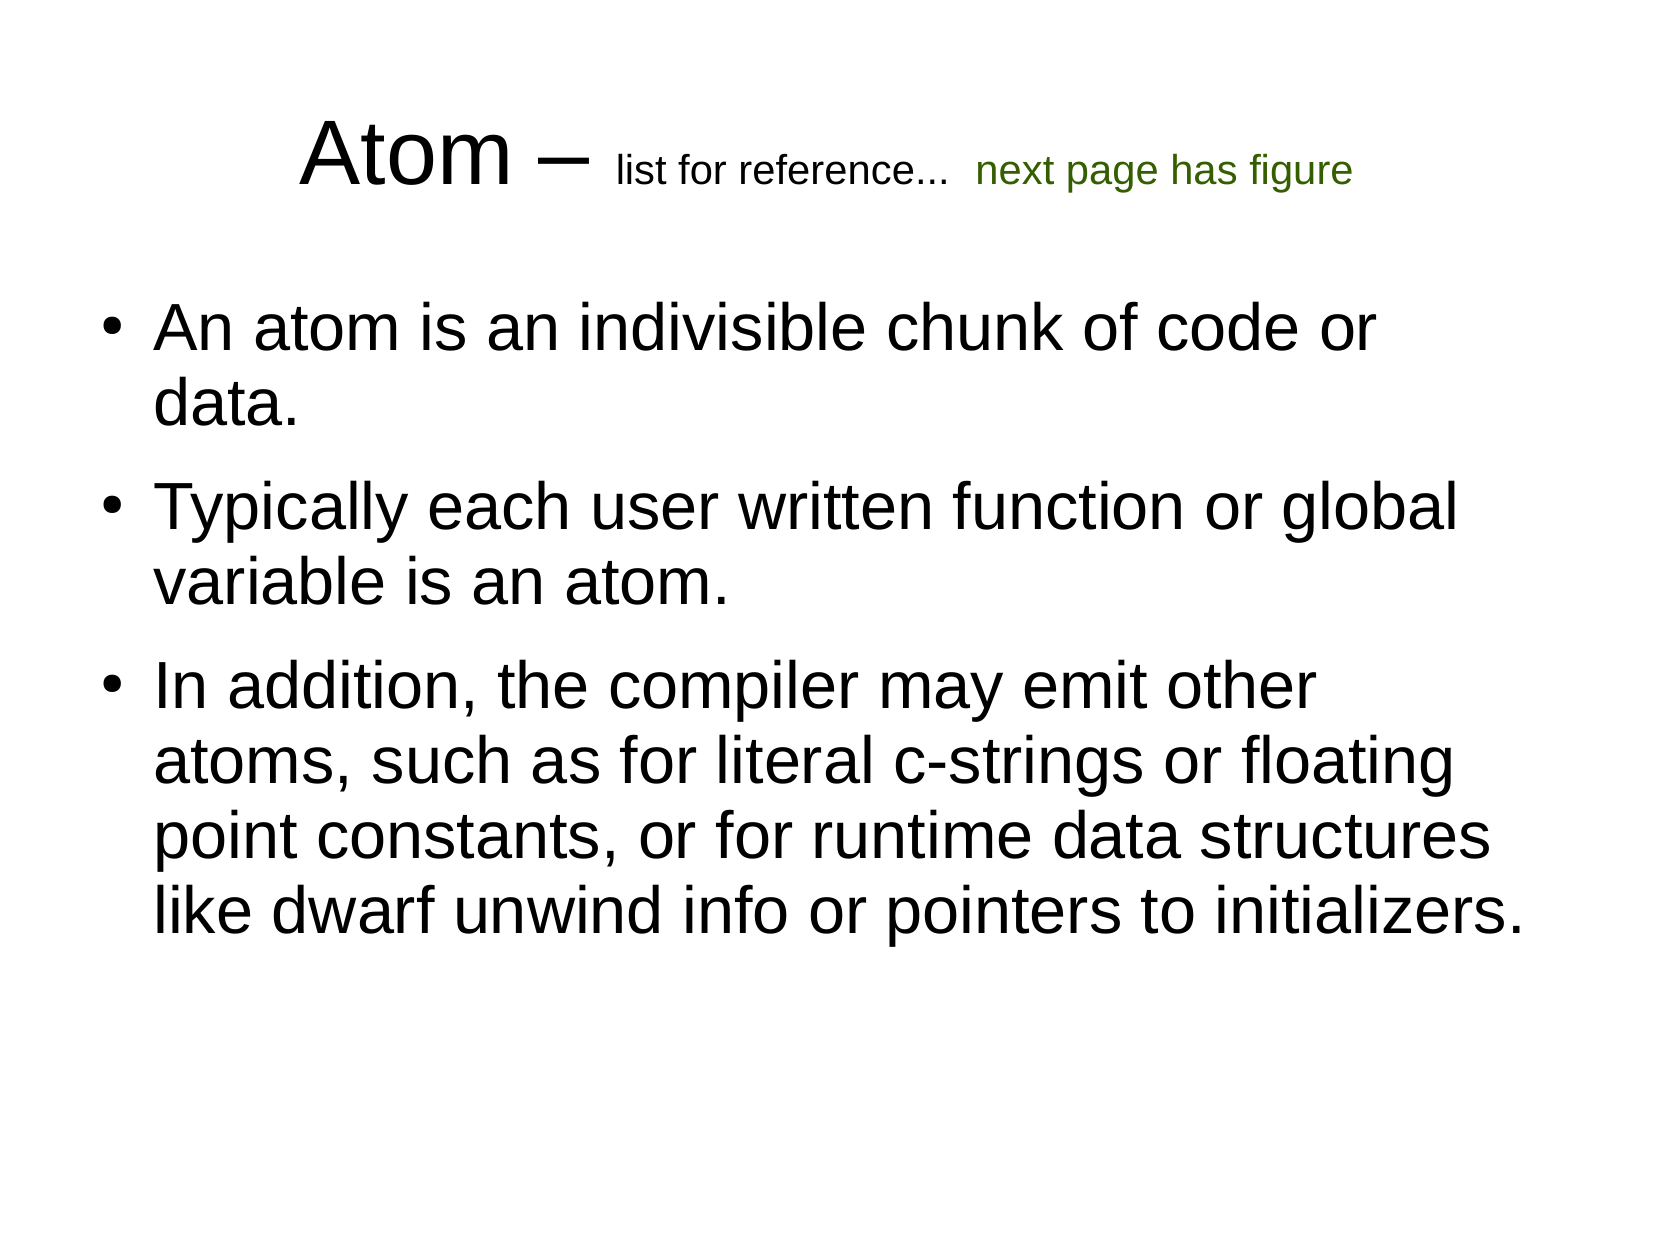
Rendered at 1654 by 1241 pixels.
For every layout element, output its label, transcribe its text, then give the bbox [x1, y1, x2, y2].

title Atom – list for reference... next page has figure [82, 49, 1571, 257]
list An atom is an indivisible chunk of code or data. Typically each user written function or global variable is an atom. In addition, the compiler may emit other atoms, such as for literal c-strings or floating point constants, or for runtime data structures like dwarf unwind info or pointers to initializers. [82, 290, 1538, 1010]
